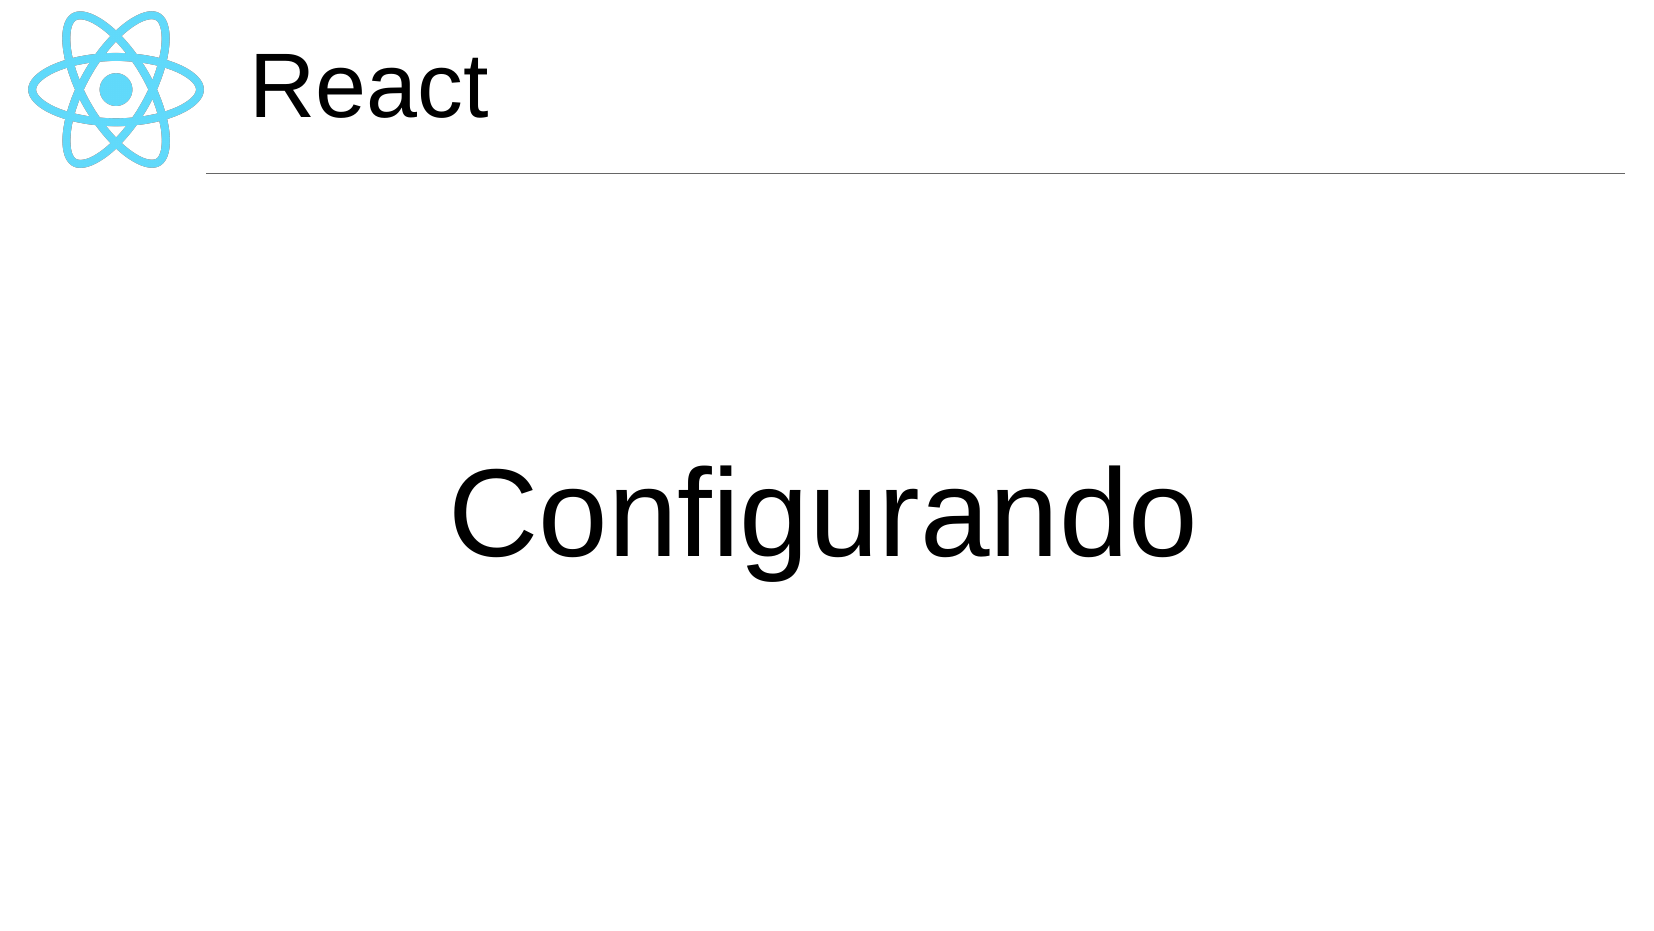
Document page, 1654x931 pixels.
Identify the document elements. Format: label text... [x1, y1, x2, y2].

picture [0, 0, 292, 207]
title React [292, 7, 1654, 164]
list Configurando [383, 442, 1211, 621]
